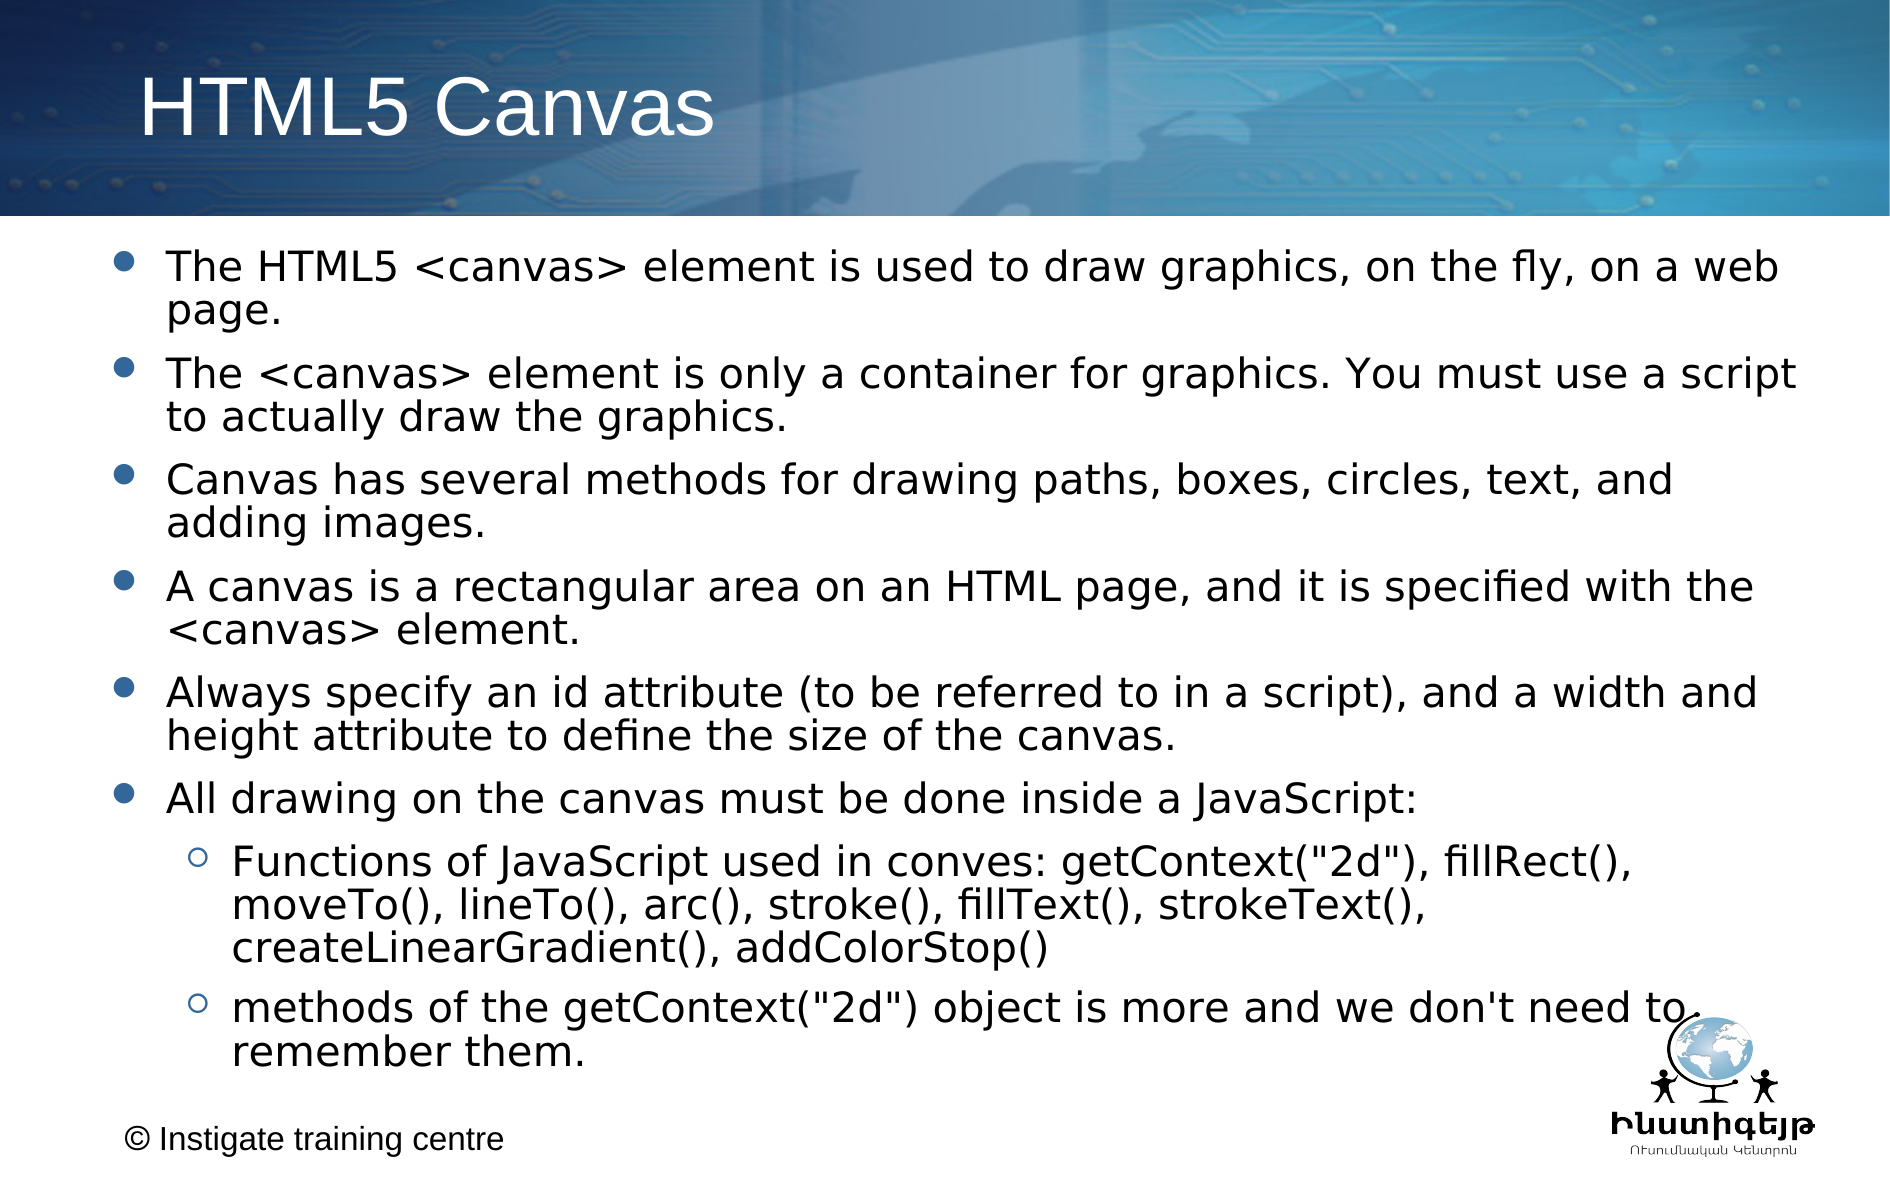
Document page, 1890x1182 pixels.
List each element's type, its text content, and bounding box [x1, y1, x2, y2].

picture [0, 0, 1890, 216]
picture [1612, 1012, 1815, 1157]
list The HTML5 <canvas> element is used to draw graphics, on the fly, on a web page. The <canvas> element is only a container for graphics. You must use a script to actually draw the graphics. Canvas has several methods for drawing paths, boxes, circles, text, and adding images. A canvas is a rectangular area on an HTML page, and it is specified with the <canvas> element. Always specify an id attribute (to be referred to in a script), and a width and height attribute to define the size of the canvas. All drawing on the canvas must be done inside a JavaScript: Functions of JavaScript used in conves: getContext("2d"), fillRect(), moveTo(), lineTo(), arc(), stroke(), fillText(), strokeText(), createLinearGradient(), addColorStop() methods of the getContext("2d") object is more and we don't need to remember them. [110, 247, 1801, 275]
